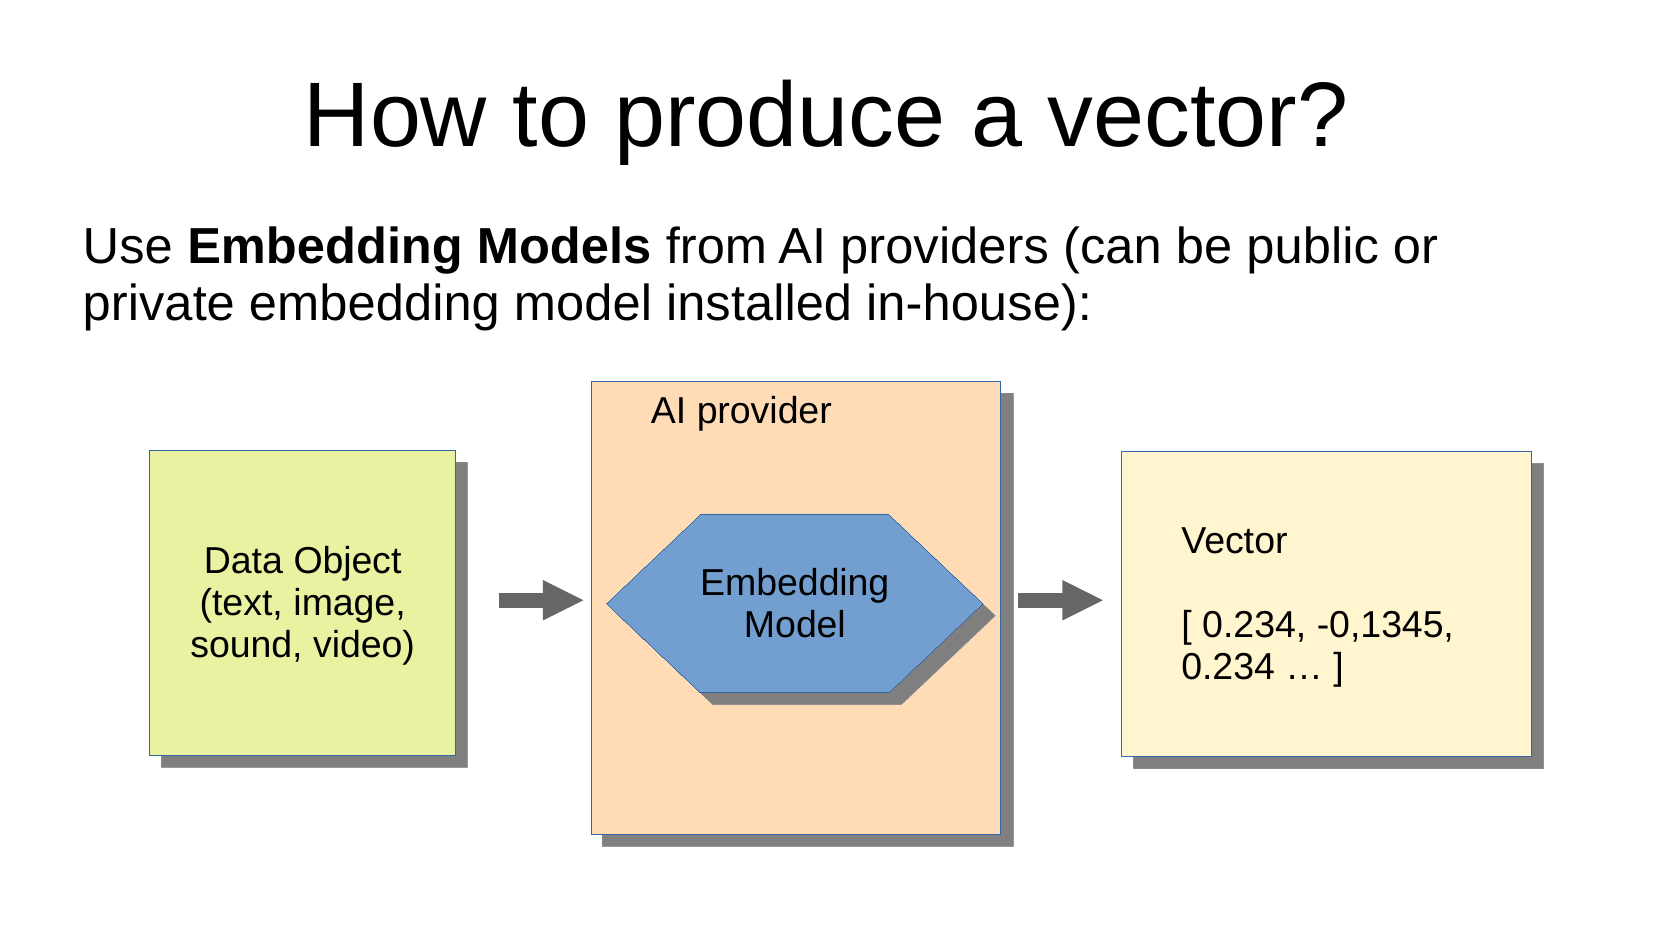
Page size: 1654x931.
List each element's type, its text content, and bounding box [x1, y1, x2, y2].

title How to produce a vector? [82, 37, 1571, 193]
text_box AI provider [591, 381, 1001, 835]
text_box Vector [ 0.234, -0,1345, 0.234 … ] [1121, 451, 1532, 757]
list Use Embedding Models from AI providers (can be public or private embedding model installed in-house): [82, 217, 1571, 334]
text_box Embedding Model [606, 514, 983, 693]
text_box Data Object (text, image, sound, video) [149, 450, 456, 756]
